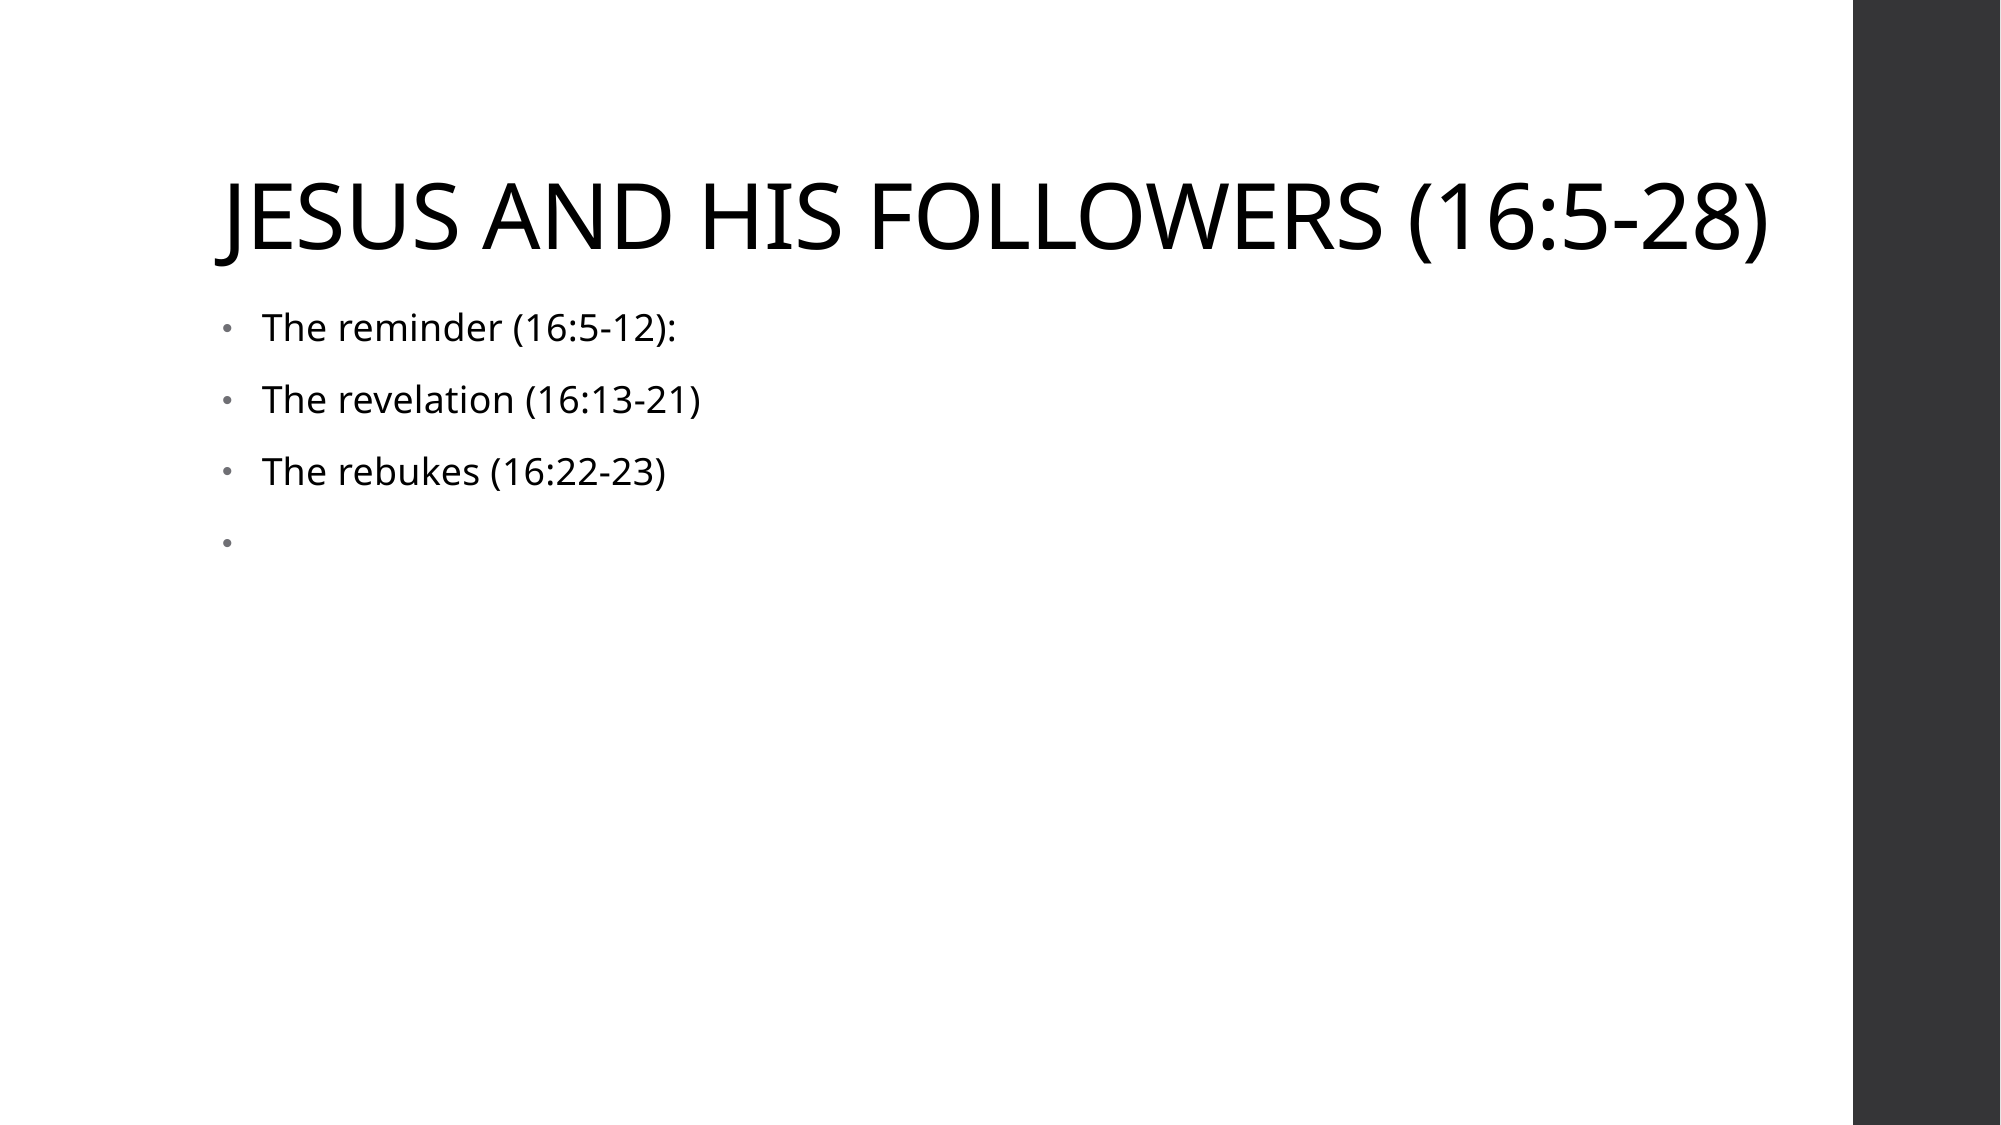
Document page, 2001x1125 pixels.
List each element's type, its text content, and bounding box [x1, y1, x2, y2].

title JESUS AND HIS FOLLOWERS (16:5-28) [206, 60, 1797, 278]
list The reminder (16:5-12): The revelation (16:13-21) The rebukes (16:22-23) [206, 299, 1617, 1014]
